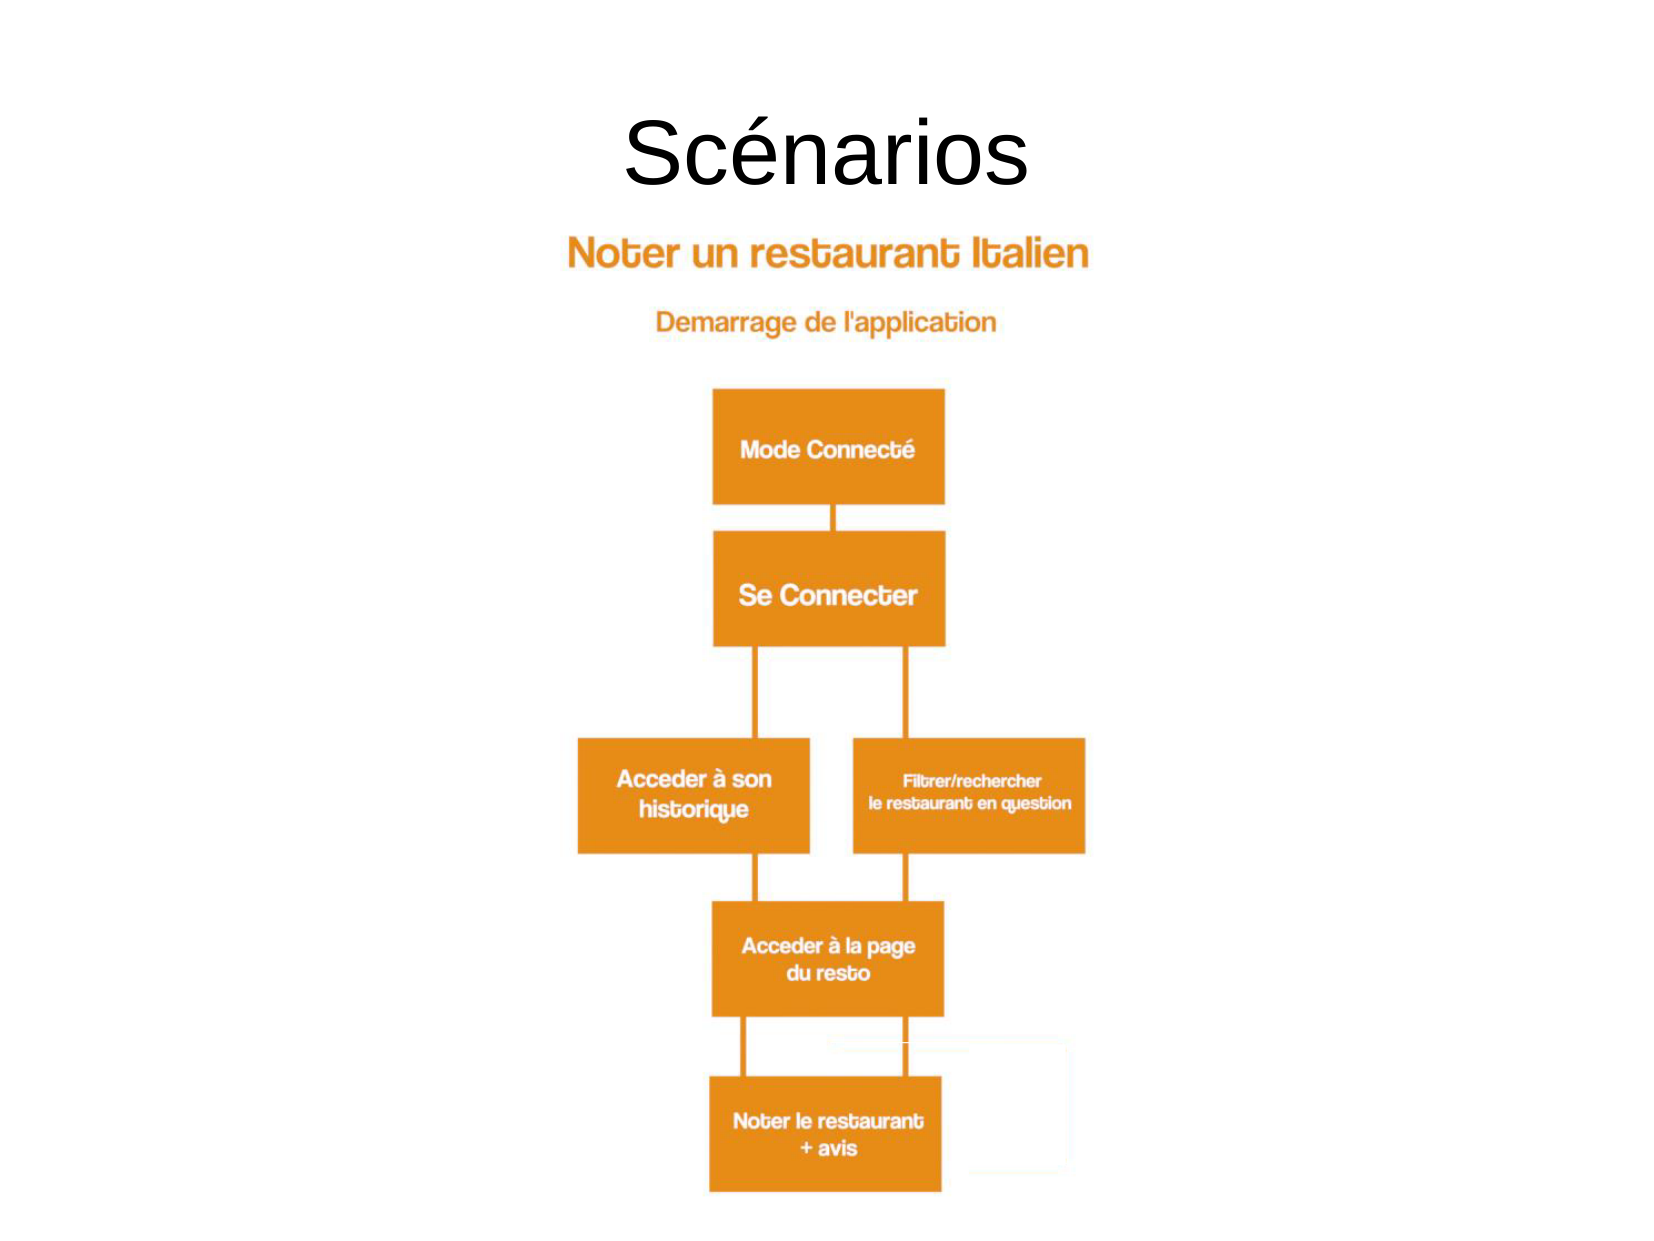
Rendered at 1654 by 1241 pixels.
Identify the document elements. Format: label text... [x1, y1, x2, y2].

picture [507, 200, 1149, 1241]
title Scénarios [82, 49, 1571, 257]
